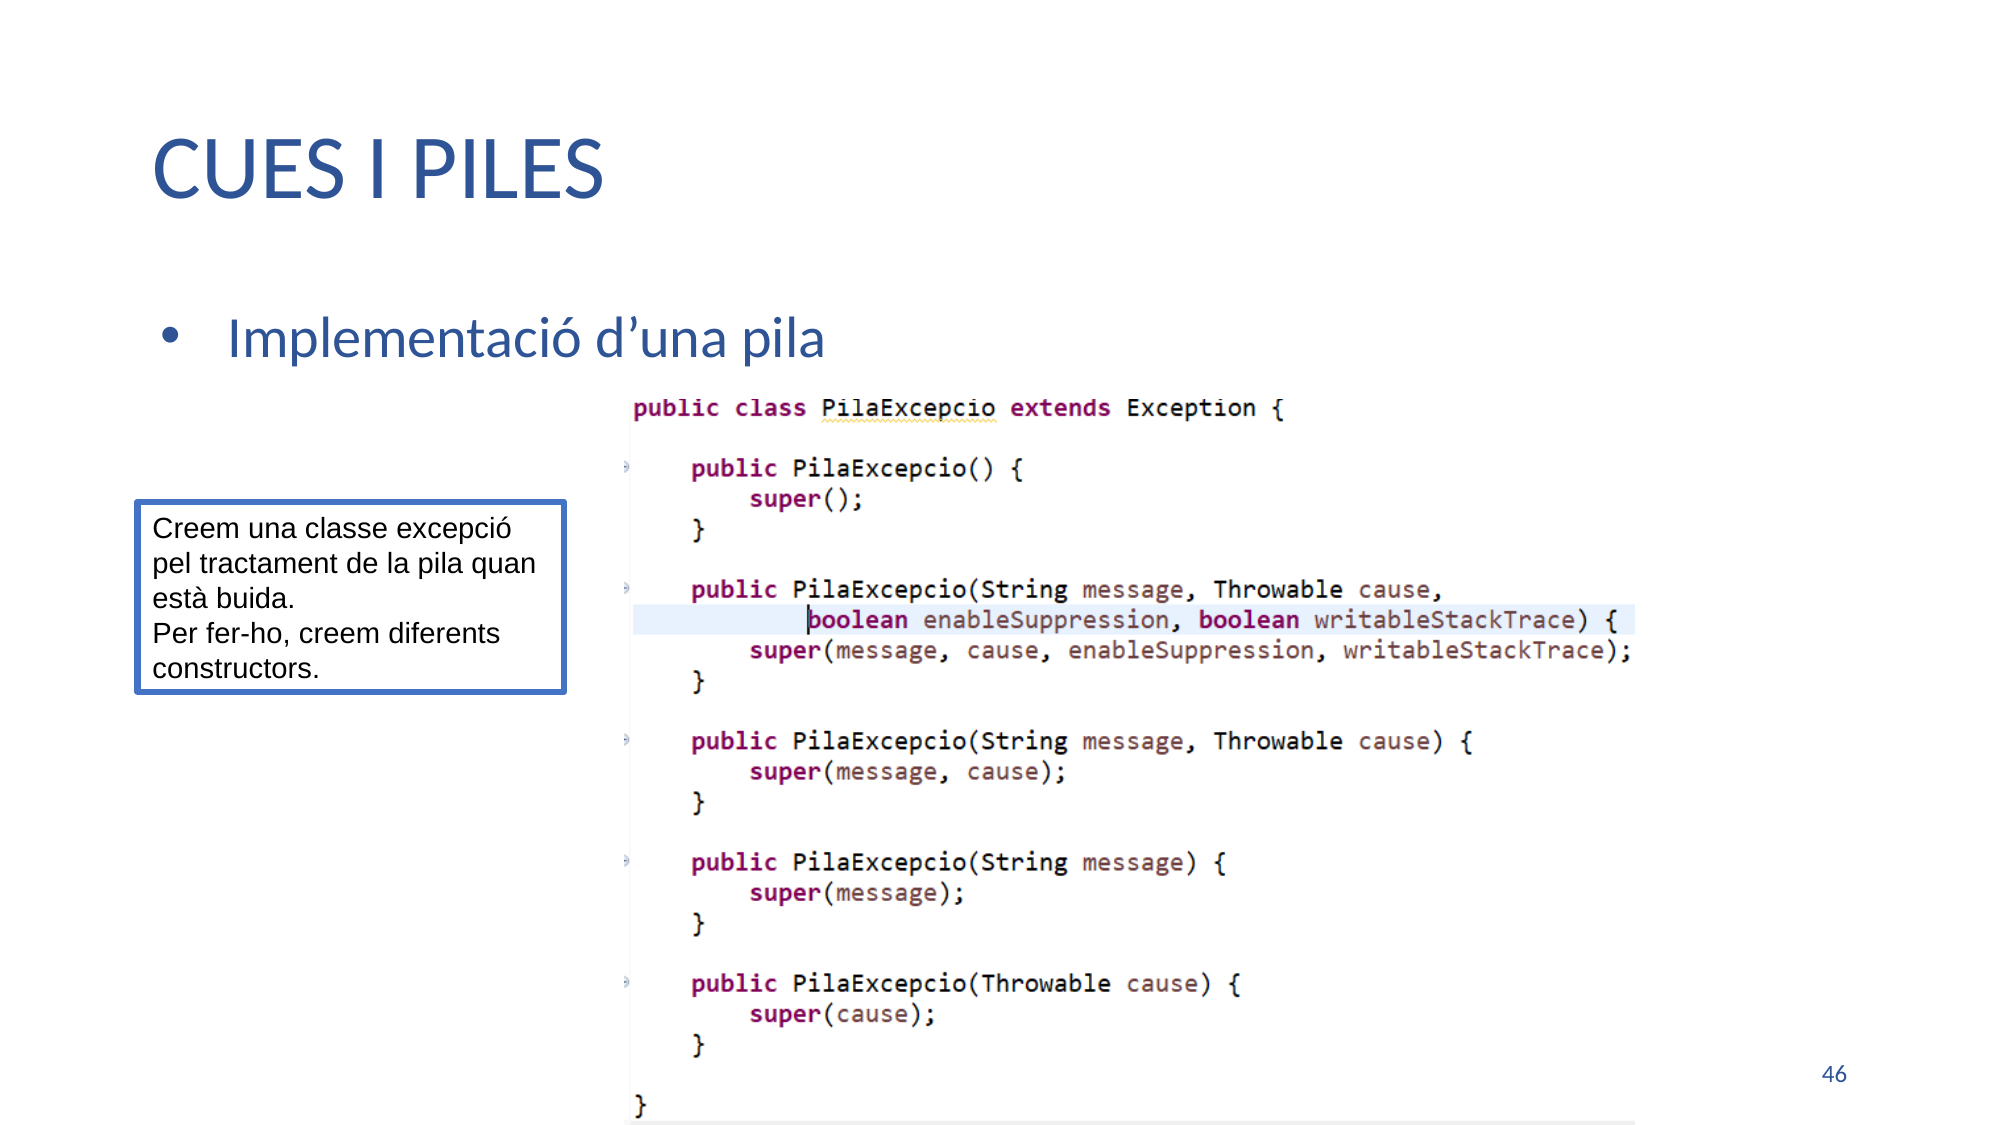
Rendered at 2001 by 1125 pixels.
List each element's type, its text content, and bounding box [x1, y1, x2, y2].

picture [624, 399, 1635, 1125]
title CUES I PILES [137, 59, 1863, 278]
slide_number <number> [1635, 1042, 1863, 1103]
text_box Creem una classe excepció pel tractament de la pila quan està buida. Per fer-ho, creem diferents constructors. [137, 501, 564, 692]
list Implementació d’una pila [137, 299, 1863, 1014]
